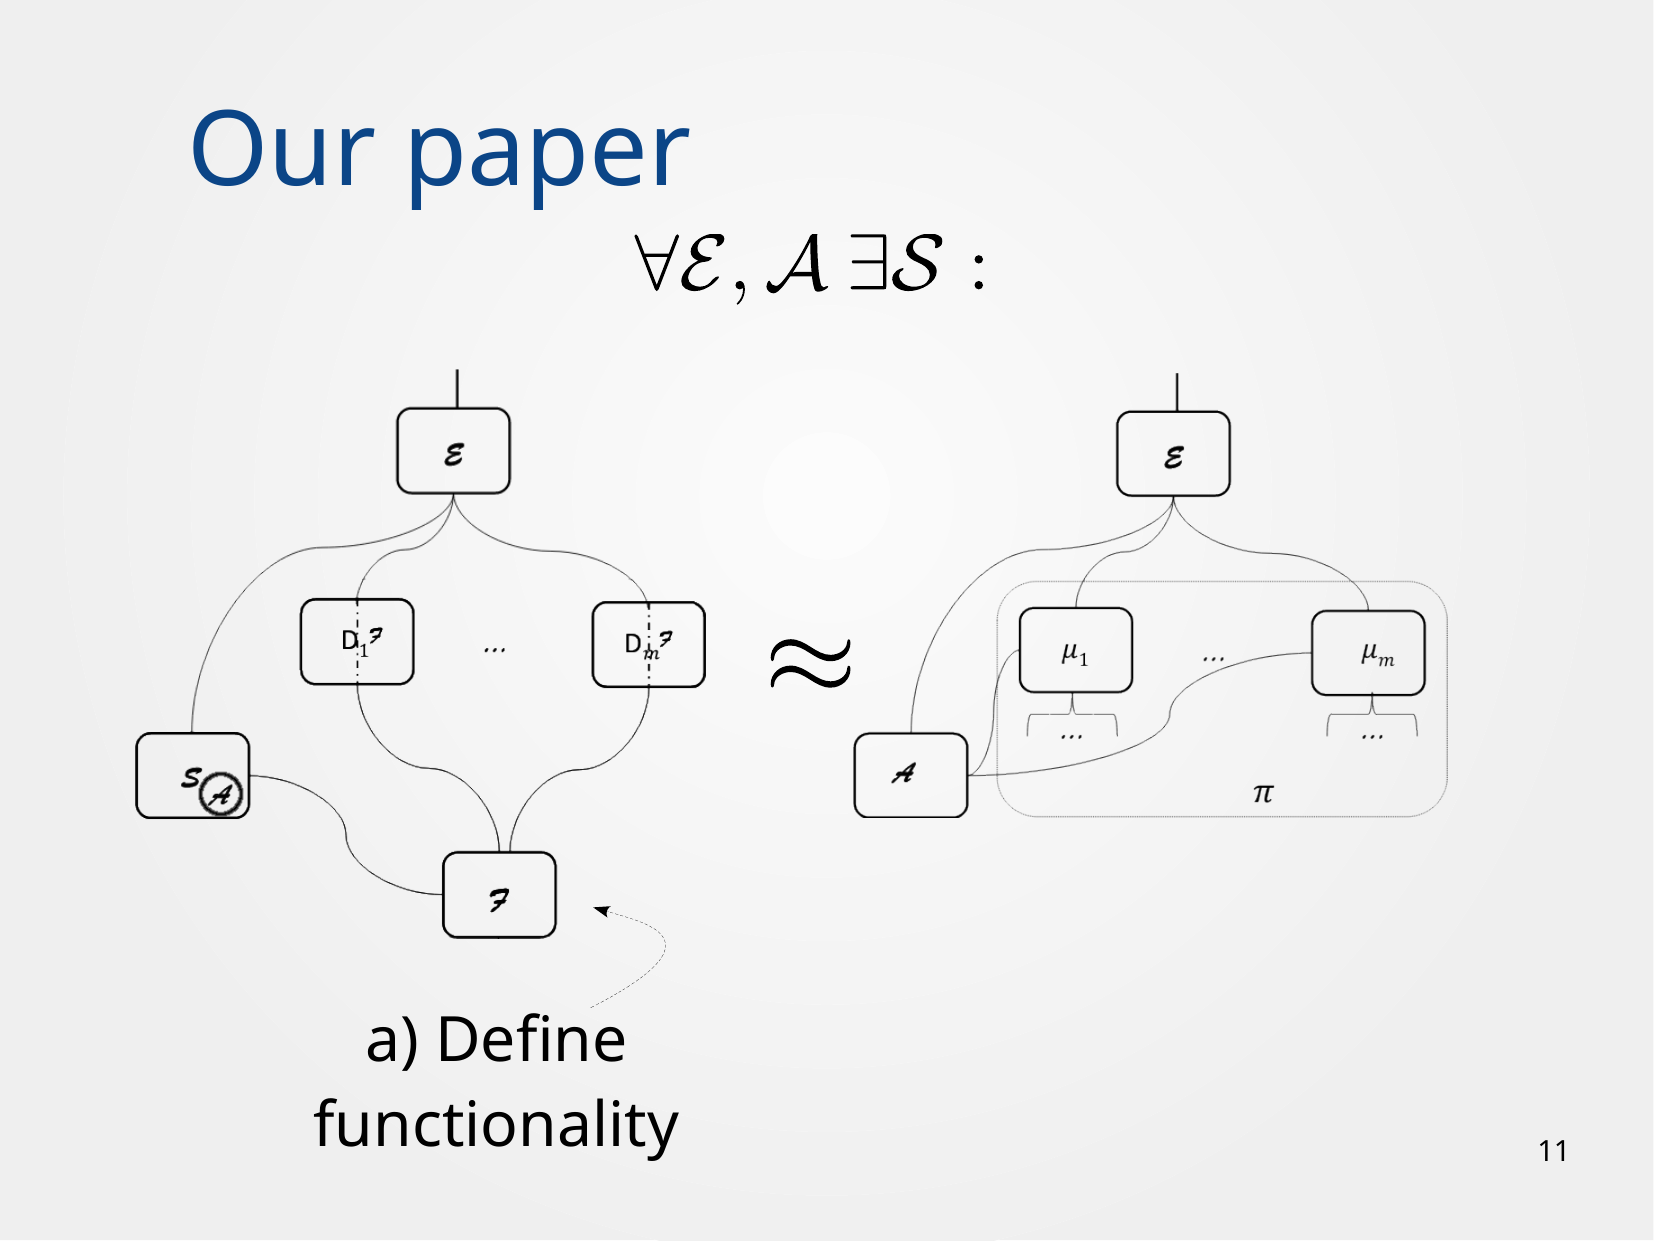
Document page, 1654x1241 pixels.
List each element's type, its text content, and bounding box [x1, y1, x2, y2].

text_box a) Define functionality [298, 987, 722, 1148]
picture [634, 234, 990, 305]
title Our paper [187, 70, 1467, 216]
picture [135, 337, 706, 939]
picture [759, 372, 1448, 818]
